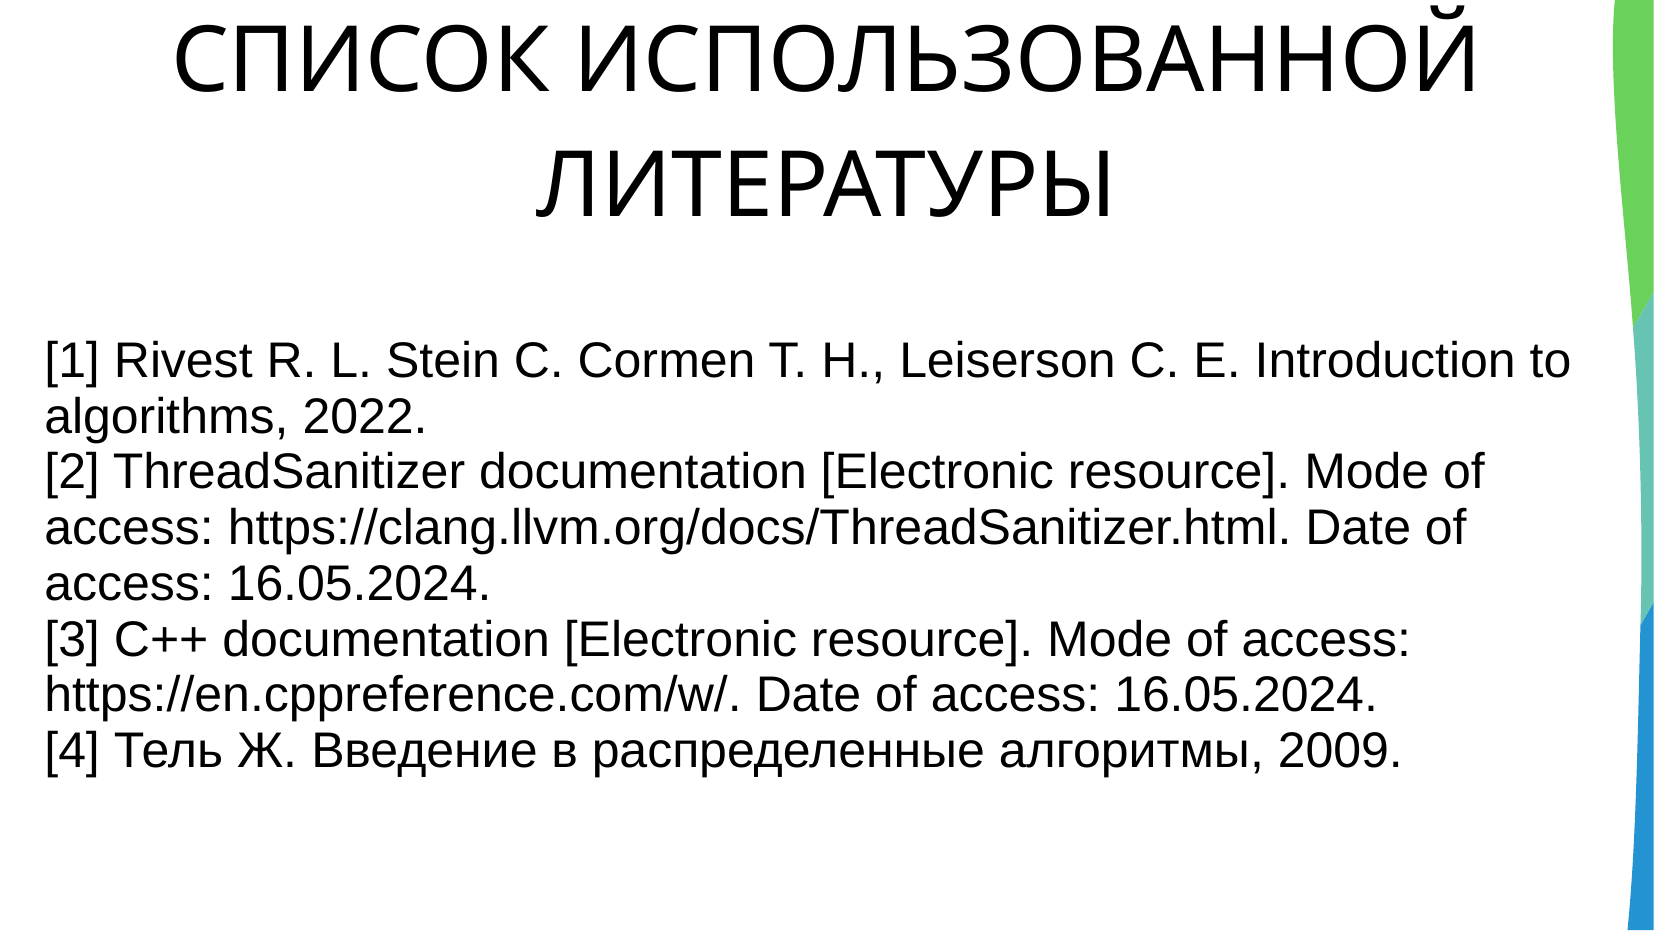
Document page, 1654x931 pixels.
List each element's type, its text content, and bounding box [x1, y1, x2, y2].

title СПИСОК ИСПОЛЬЗОВАННОЙ ЛИТЕРАТУРЫ [0, 0, 1654, 243]
text_box [1] Rivest R. L. Stein C. Cormen T. H., Leiserson C. E. Introduction to algorithms, 2022. [2] ThreadSanitizer documentation [Electronic resource]. Mode of access: https://clang.llvm.org/docs/ThreadSanitizer.html. Date of access: 16.05.2024. [3] C++ documentation [Electronic resource]. Mode of access: https://en.cppreference.com/w/. Date of access: 16.05.2024. [4] Тель Ж. Введение в распределенные алгоритмы, 2009. [29, 324, 1654, 931]
